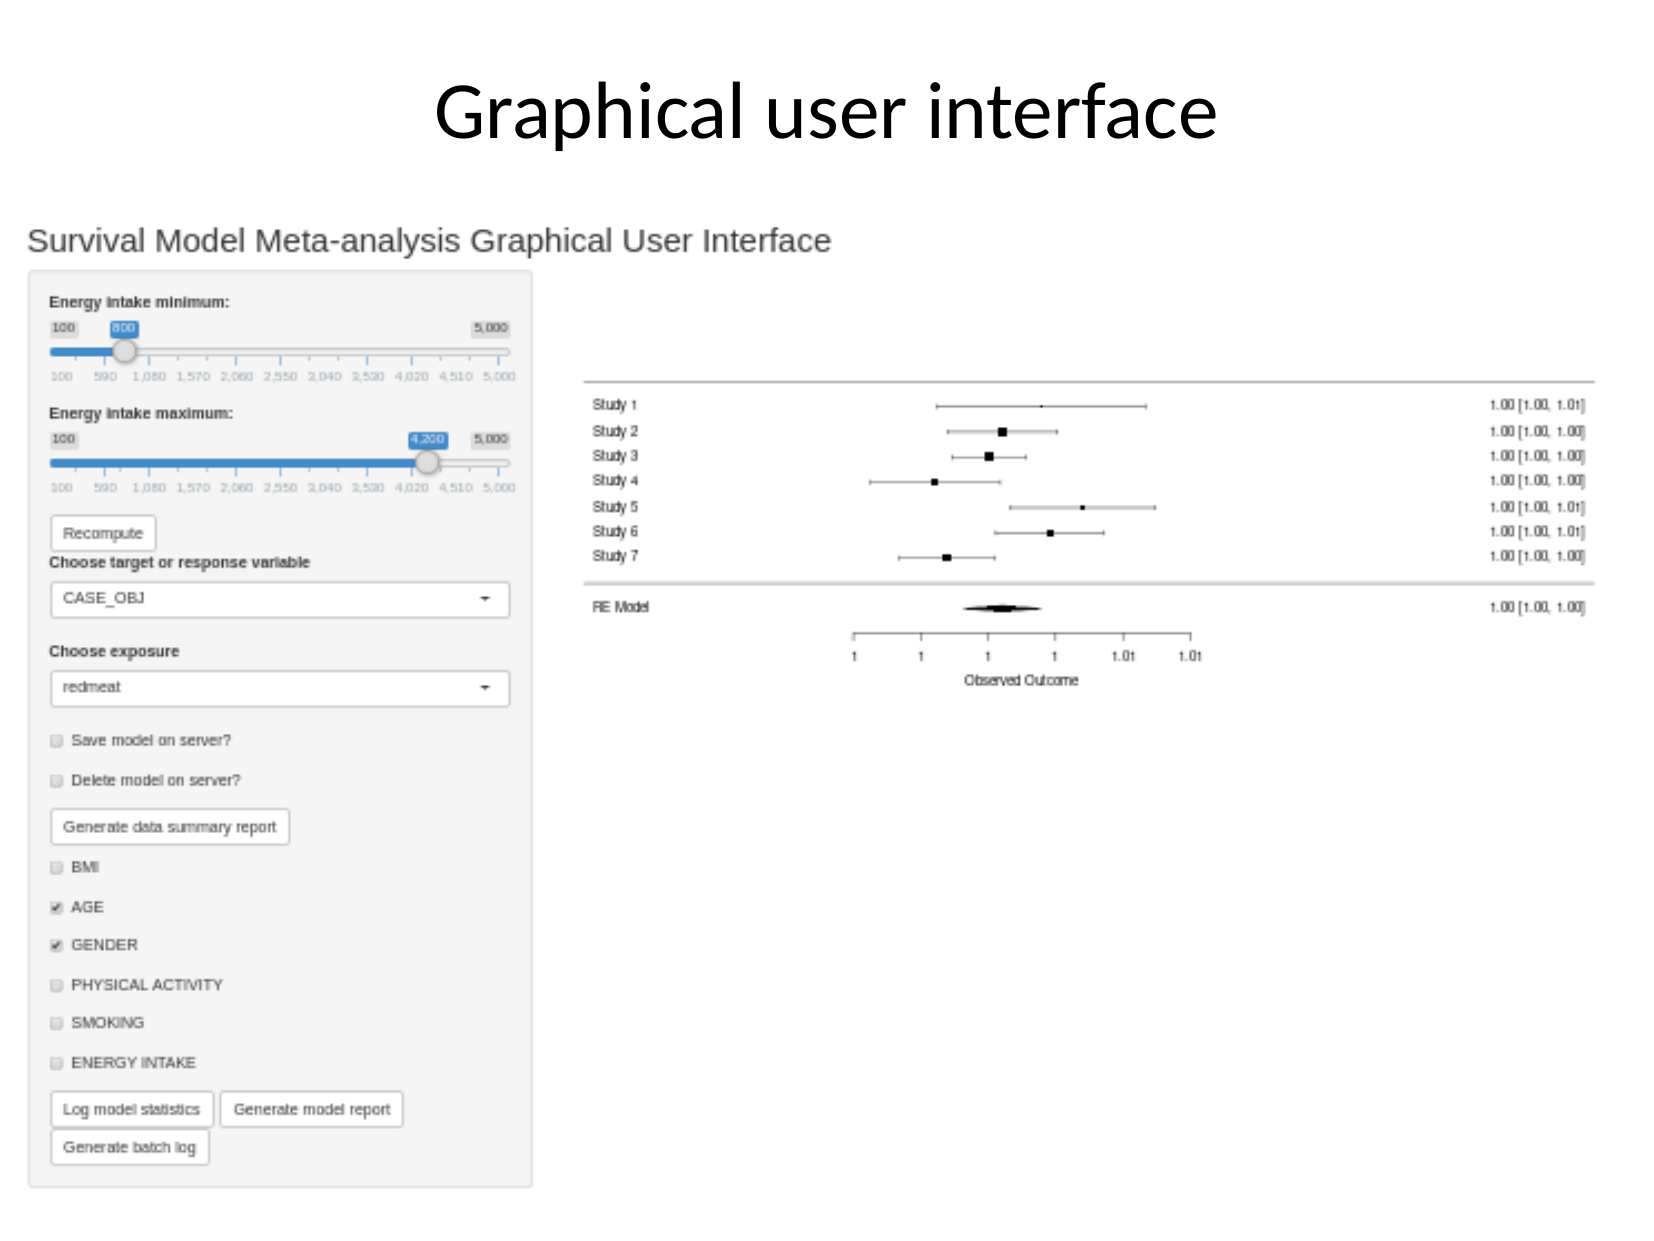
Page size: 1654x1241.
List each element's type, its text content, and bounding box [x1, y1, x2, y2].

text_box Graphical user interface [56, 48, 1597, 184]
picture [24, 208, 1615, 1241]
